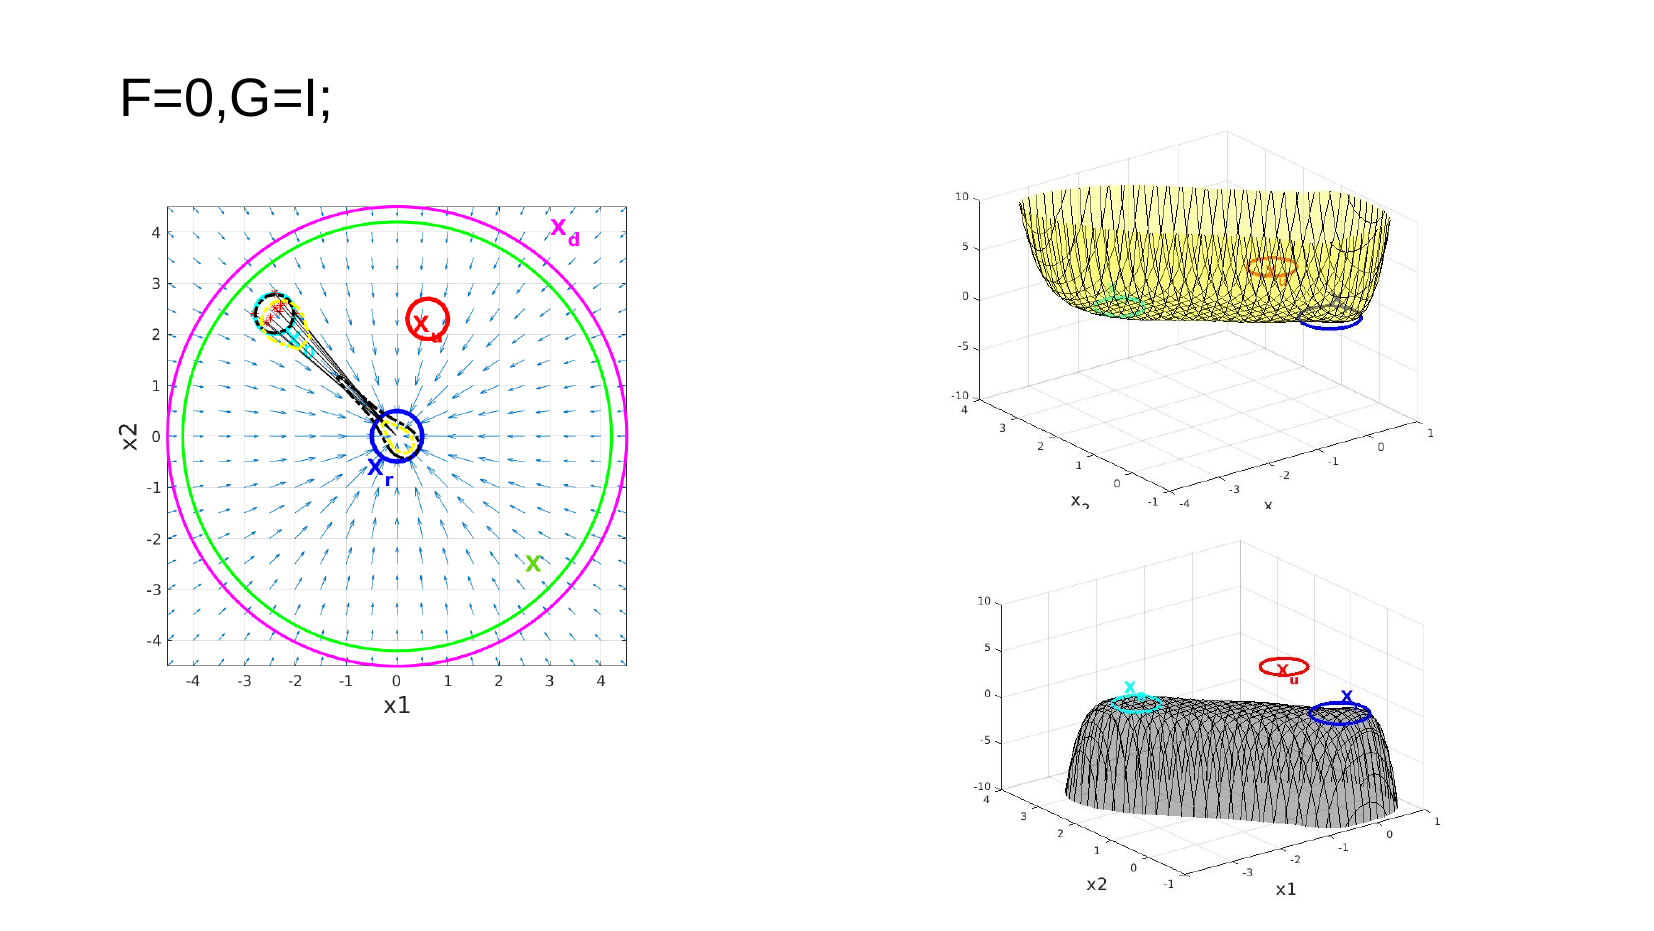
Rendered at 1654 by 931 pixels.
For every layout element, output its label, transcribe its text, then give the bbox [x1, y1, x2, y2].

picture [104, 165, 641, 728]
picture [905, 97, 1476, 919]
text_box F=0,G=I; [105, 60, 391, 196]
